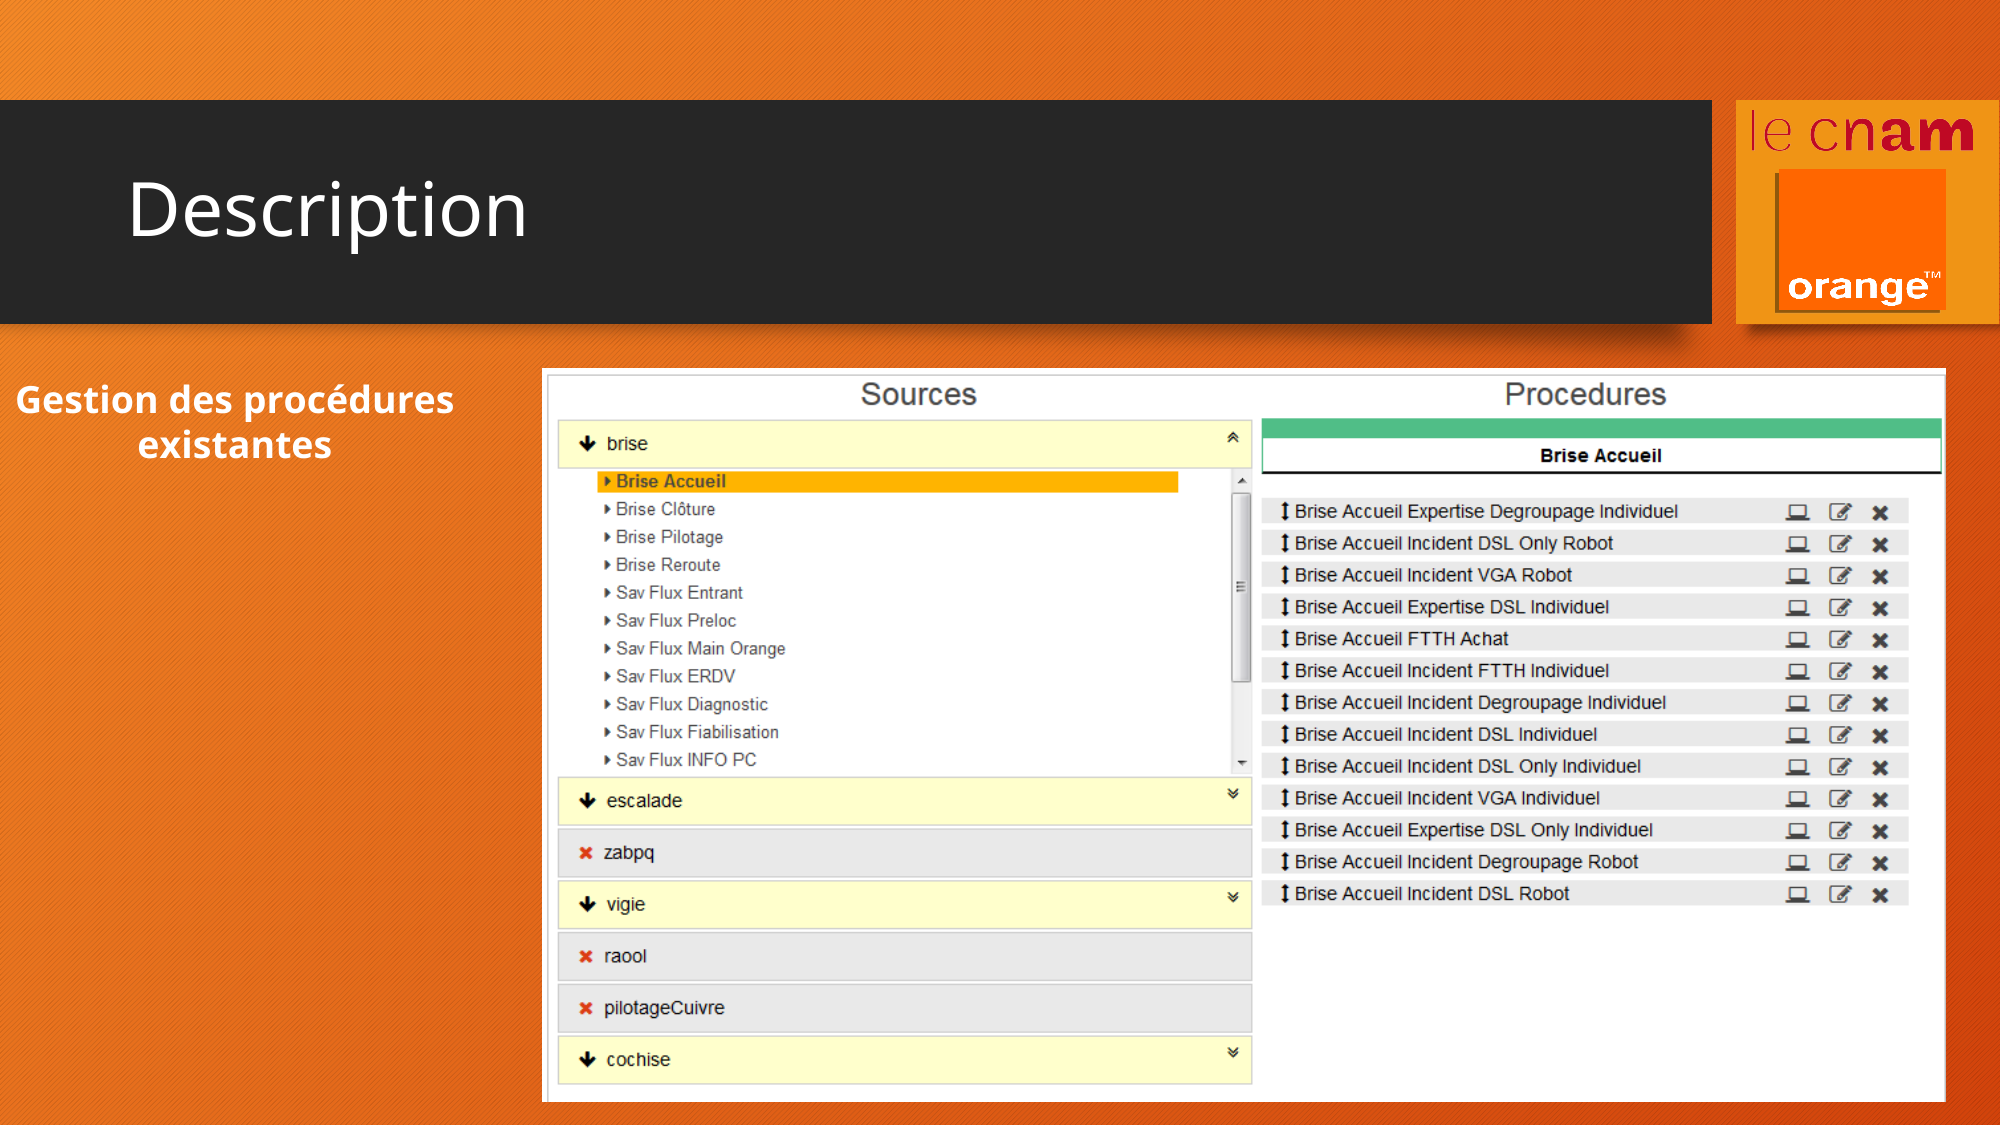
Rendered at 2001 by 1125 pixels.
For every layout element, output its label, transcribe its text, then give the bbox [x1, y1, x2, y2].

picture [542, 368, 1946, 1102]
text_box Gestion des procédures existantes [0, 368, 528, 521]
picture [1779, 169, 1946, 310]
title Description [111, 123, 1689, 301]
picture [1752, 110, 1973, 151]
